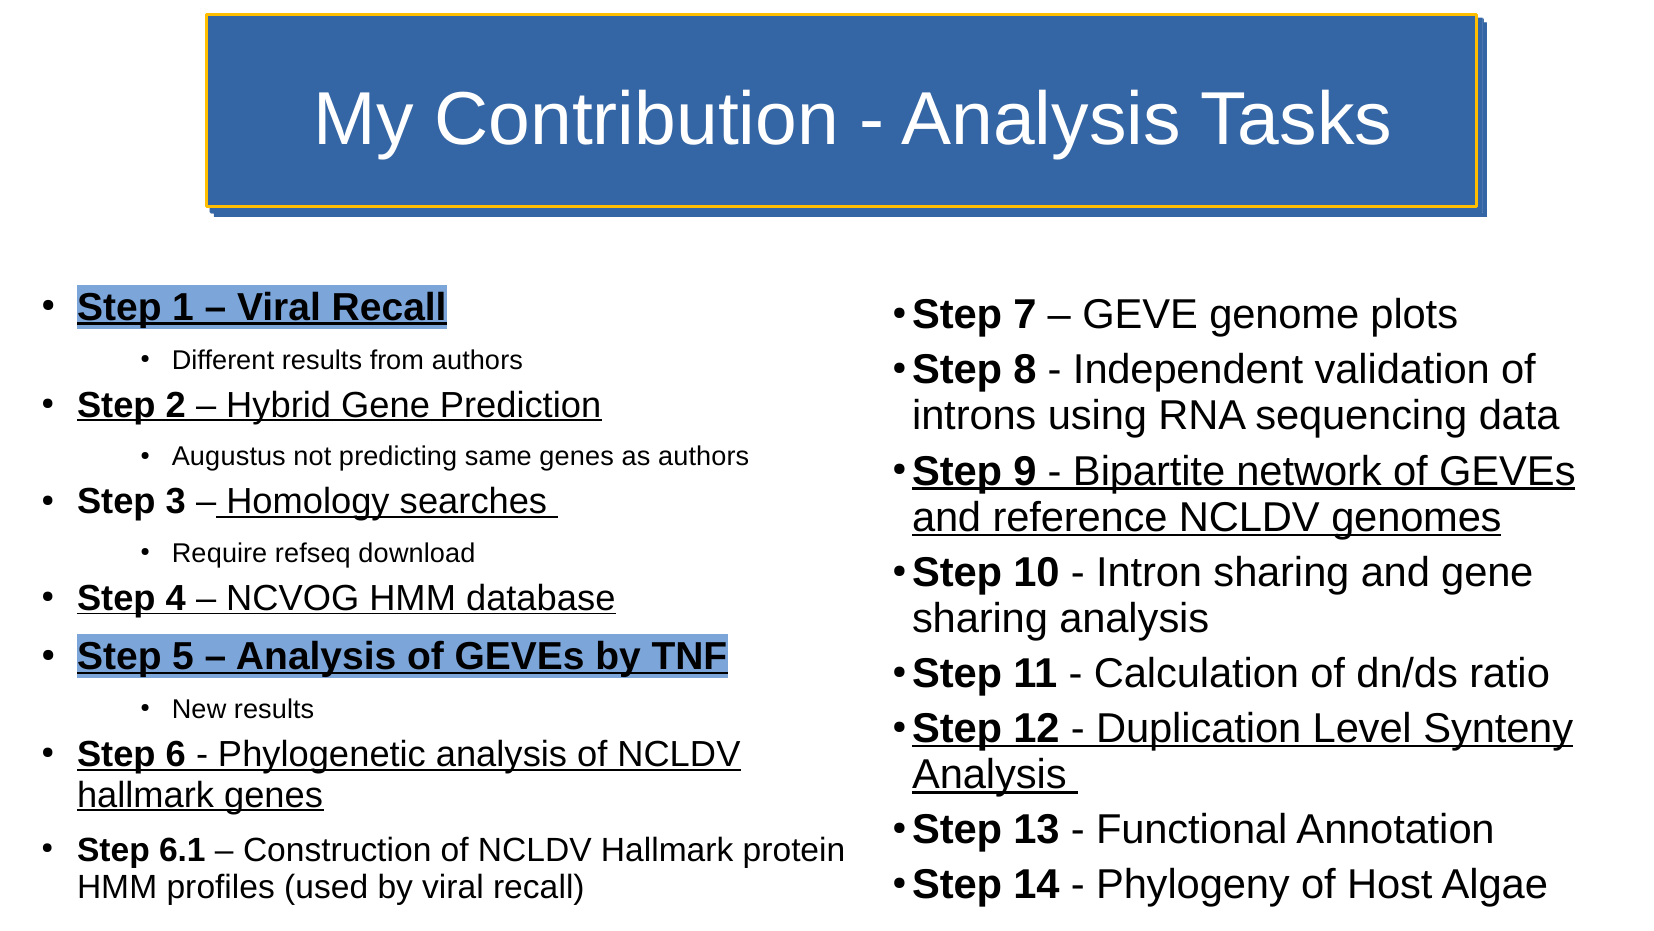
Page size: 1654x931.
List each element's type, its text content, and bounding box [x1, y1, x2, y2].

list Step 1 – Viral Recall Different results from authors Step 2 – Hybrid Gene Prediction Augustus not predicting same genes as authors Step 3 – Homology searches Require refseq download Step 4 – NCVOG HMM database Step 5 – Analysis of GEVEs by TNF New results Step 6 - Phylogenetic analysis of NCLDV hallmark genes Step 6.1 – Construction of NCLDV Hallmark protein HMM profiles (used by viral recall) [29, 206, 857, 916]
title My Contribution - Analysis Tasks [277, 44, 1430, 192]
list Step 7 – GEVE genome plots Step 8 - Independent validation of introns using RNA sequencing data Step 9 - Bipartite network of GEVEs and reference NCLDV genomes Step 10 - Intron sharing and gene sharing analysis Step 11 - Calculation of dn/ds ratio Step 12 - Duplication Level Synteny Analysis Step 13 - Functional Annotation Step 14 - Phylogeny of Host Algae [885, 236, 1654, 931]
